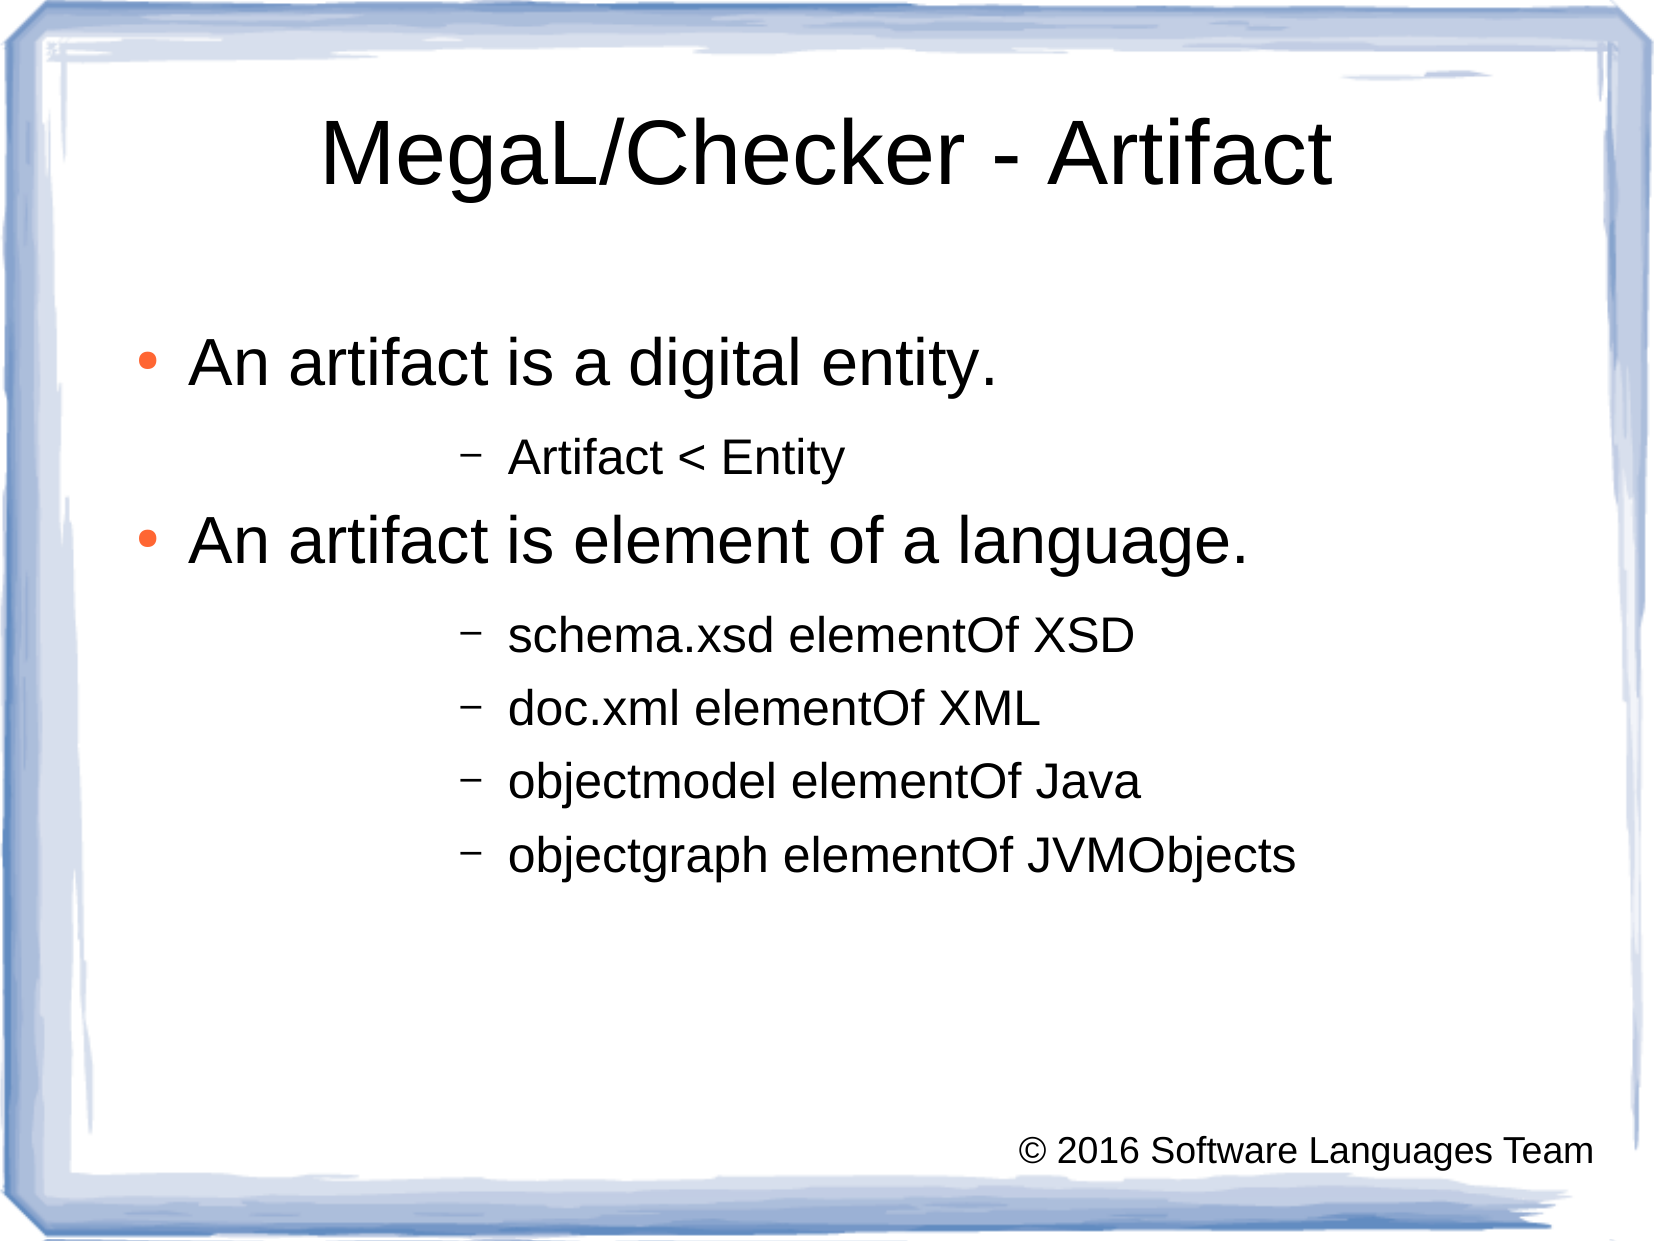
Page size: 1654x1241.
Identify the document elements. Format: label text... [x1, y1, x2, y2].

list An artifact is a digital entity. Artifact < Entity An artifact is element of a language. schema.xsd elementOf XSD doc.xml elementOf XML objectmodel elementOf Java objectgraph elementOf JVMObjects [118, 324, 1571, 1004]
text_box © 2016 Software Languages Team [1003, 1122, 1625, 1182]
picture [0, 0, 1654, 1241]
title MegaL/Checker - Artifact [82, 49, 1571, 257]
